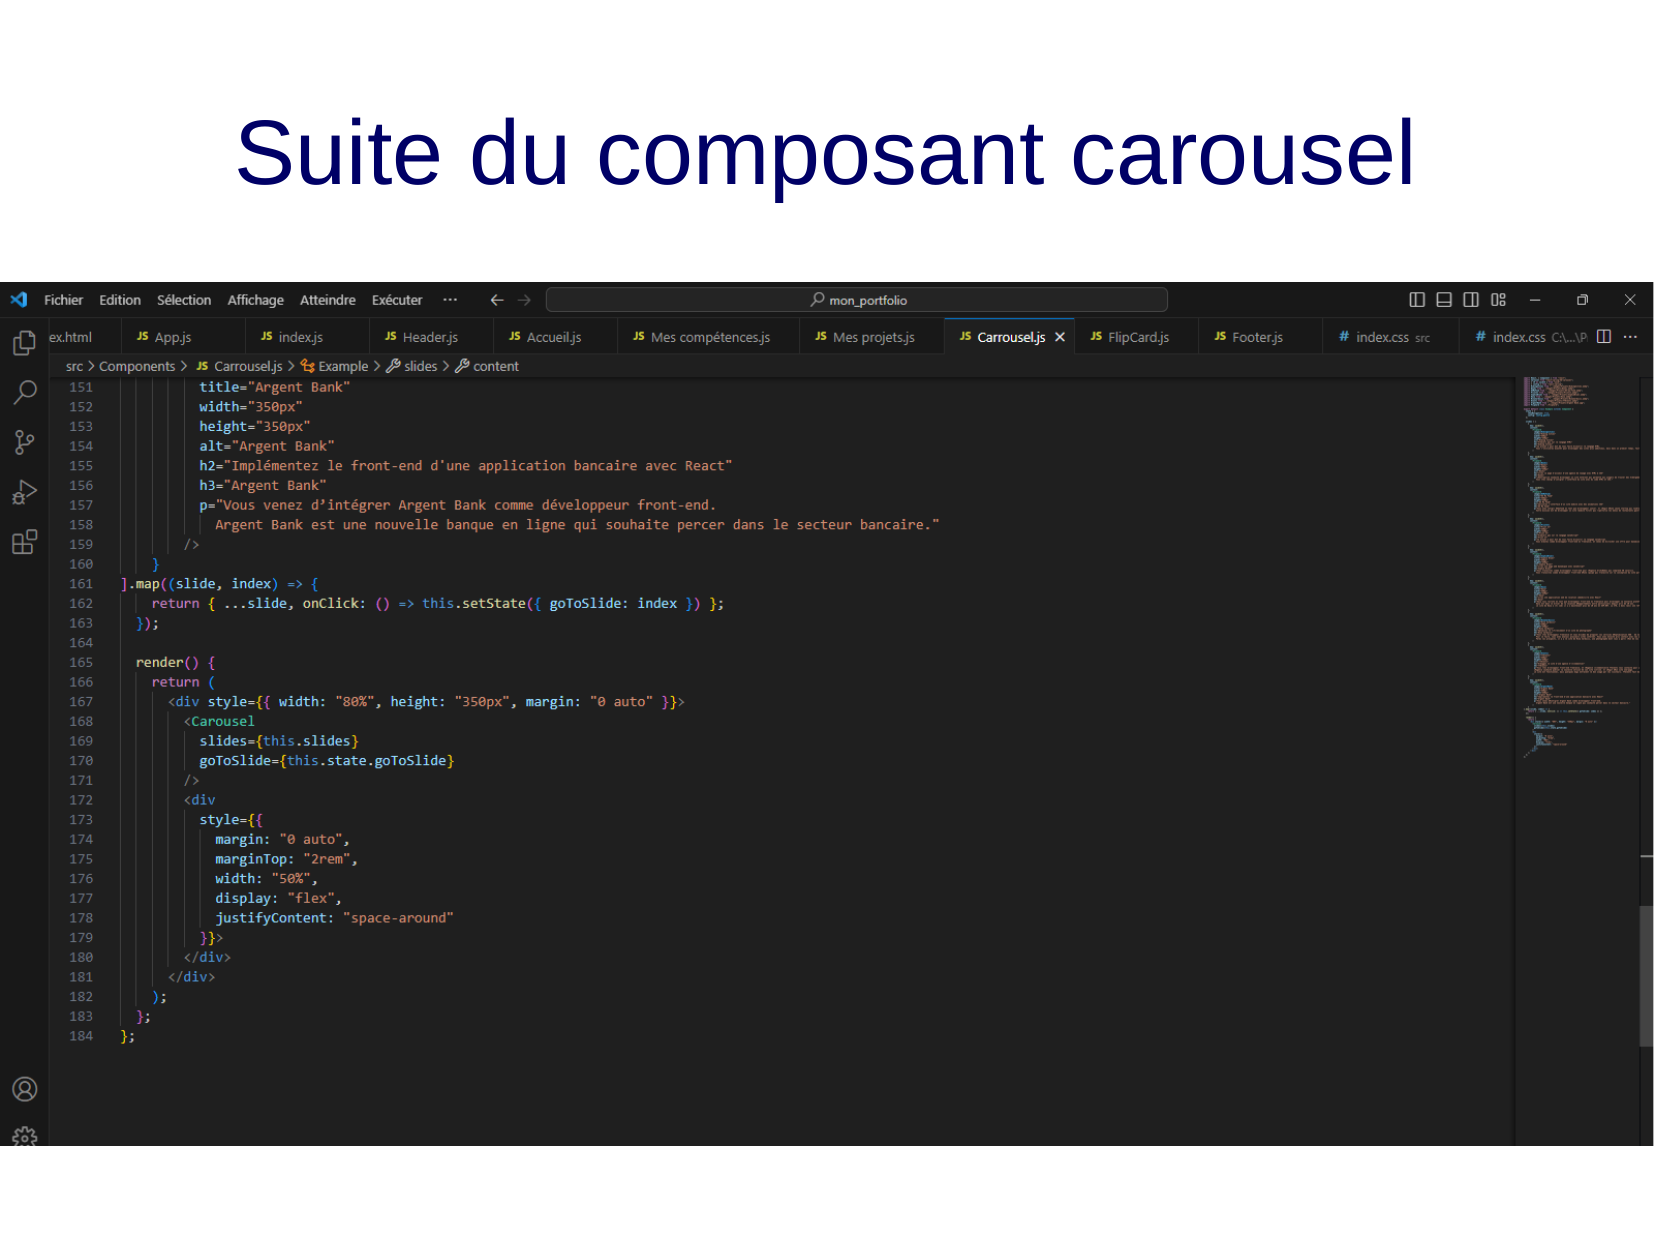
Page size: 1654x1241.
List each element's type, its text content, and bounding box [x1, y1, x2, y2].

title Suite du composant carousel [82, 49, 1571, 257]
picture [0, 282, 1654, 1146]
